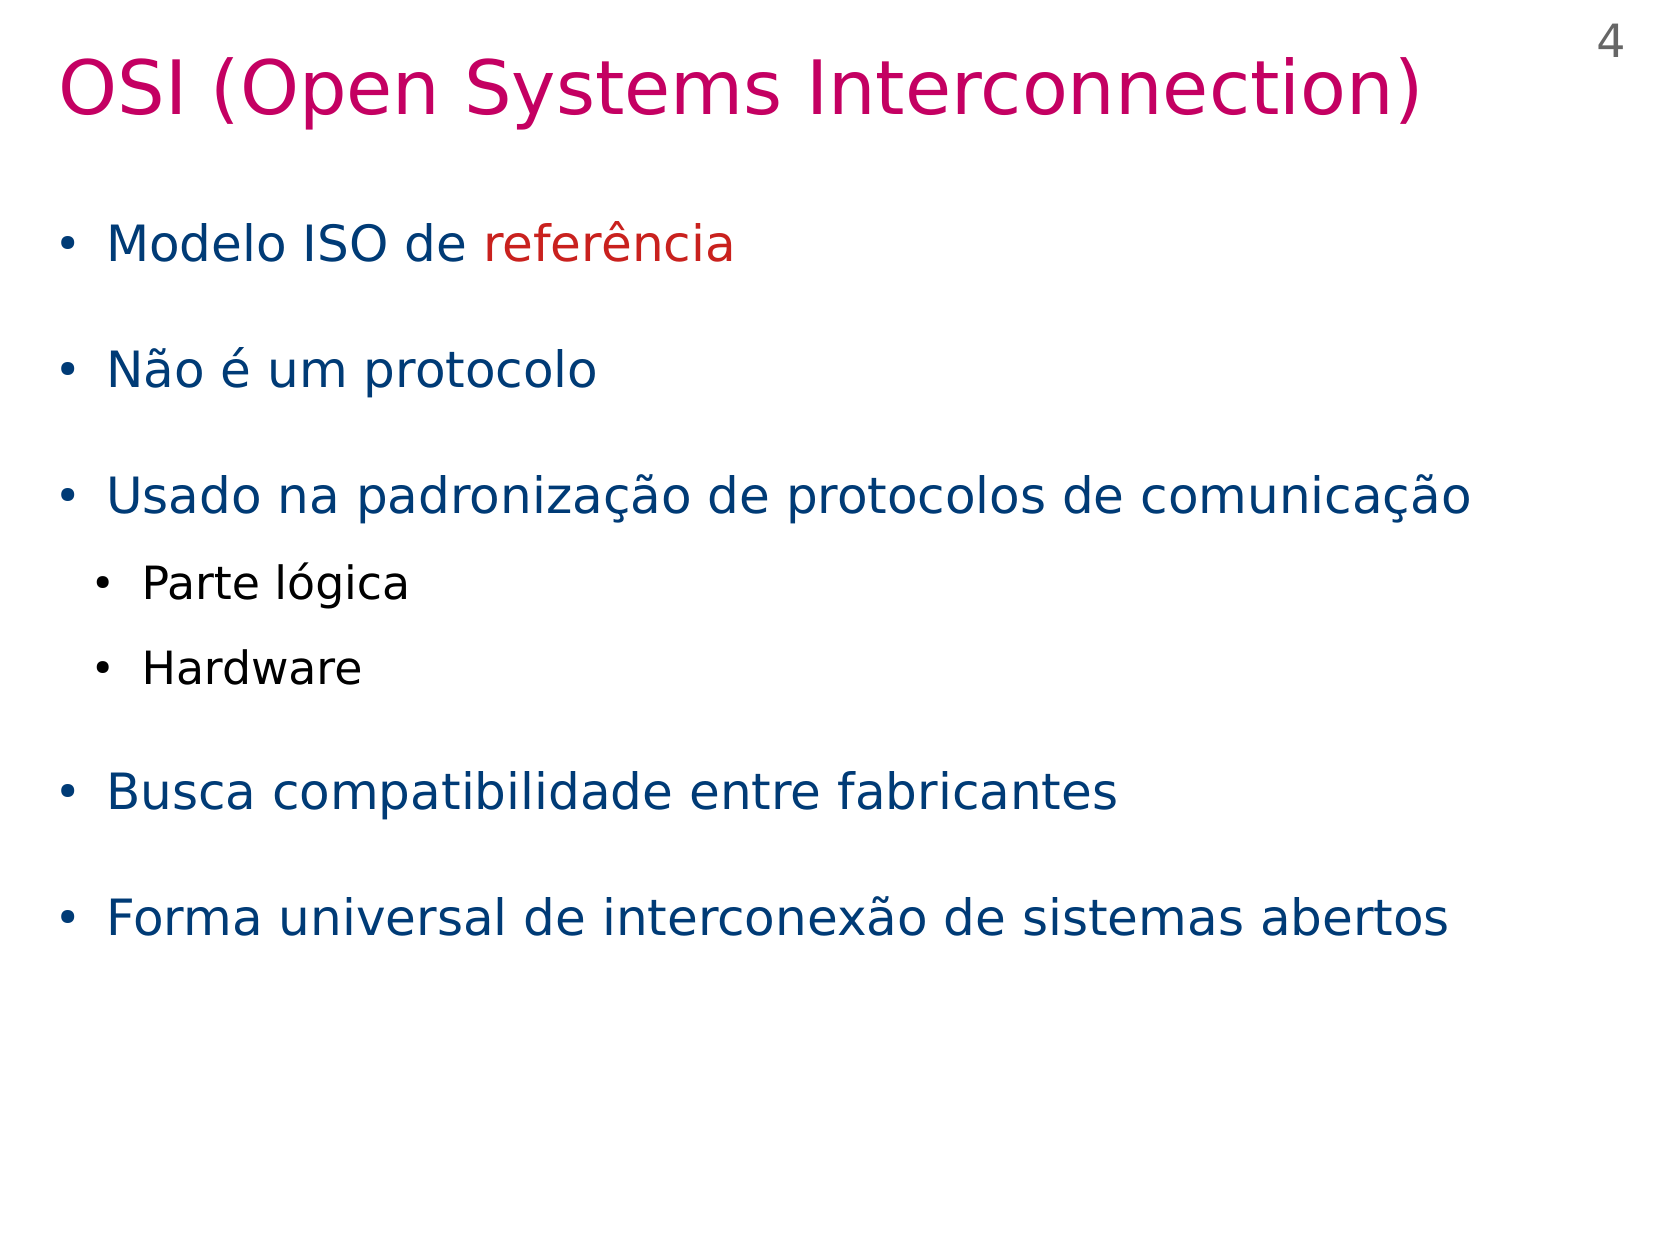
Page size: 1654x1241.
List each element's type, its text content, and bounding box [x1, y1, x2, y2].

list Modelo ISO de referência Não é um protocolo Usado na padronização de protocolos de comunicação Parte lógica Hardware Busca compatibilidade entre fabricantes Forma universal de interconexão de sistemas abertos [59, 206, 1625, 1211]
title OSI (Open Systems Interconnection) [59, 29, 1625, 148]
